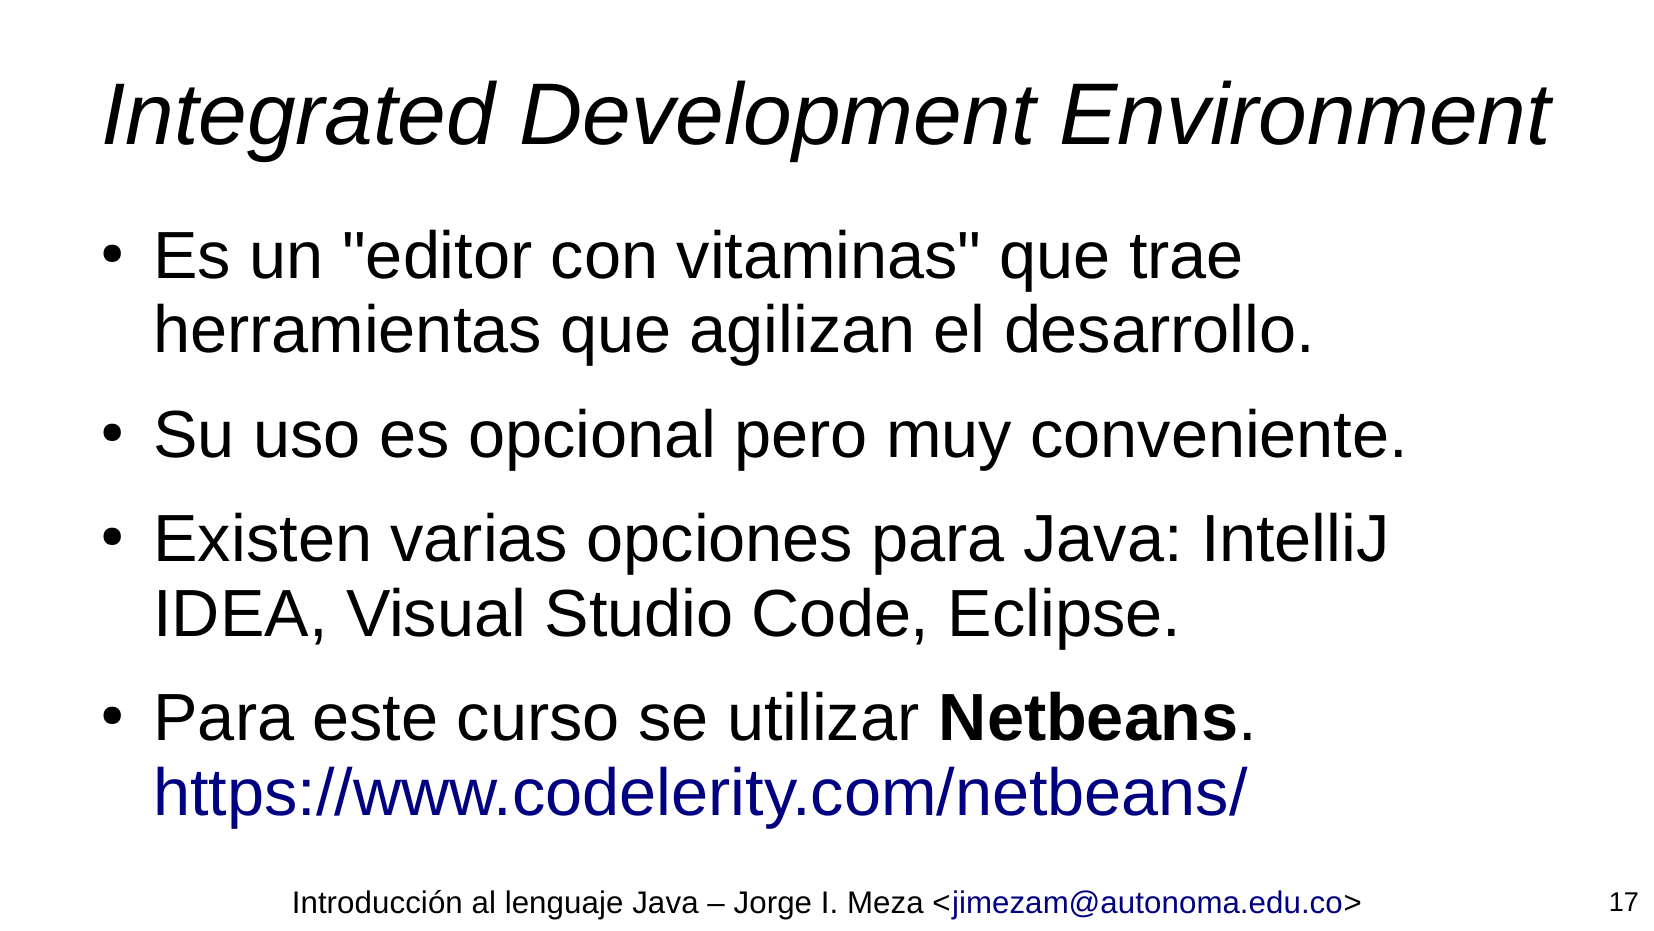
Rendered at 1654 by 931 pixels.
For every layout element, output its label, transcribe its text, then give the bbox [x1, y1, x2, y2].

list Es un "editor con vitaminas" que trae herramientas que agilizan el desarrollo. Su uso es opcional pero muy conveniente. Existen varias opciones para Java: IntelliJ IDEA, Visual Studio Code, Eclipse. Para este curso se utilizar Netbeans. https://www.codelerity.com/netbeans/ [82, 217, 1571, 886]
title Integrated Development Environment [82, 37, 1571, 193]
